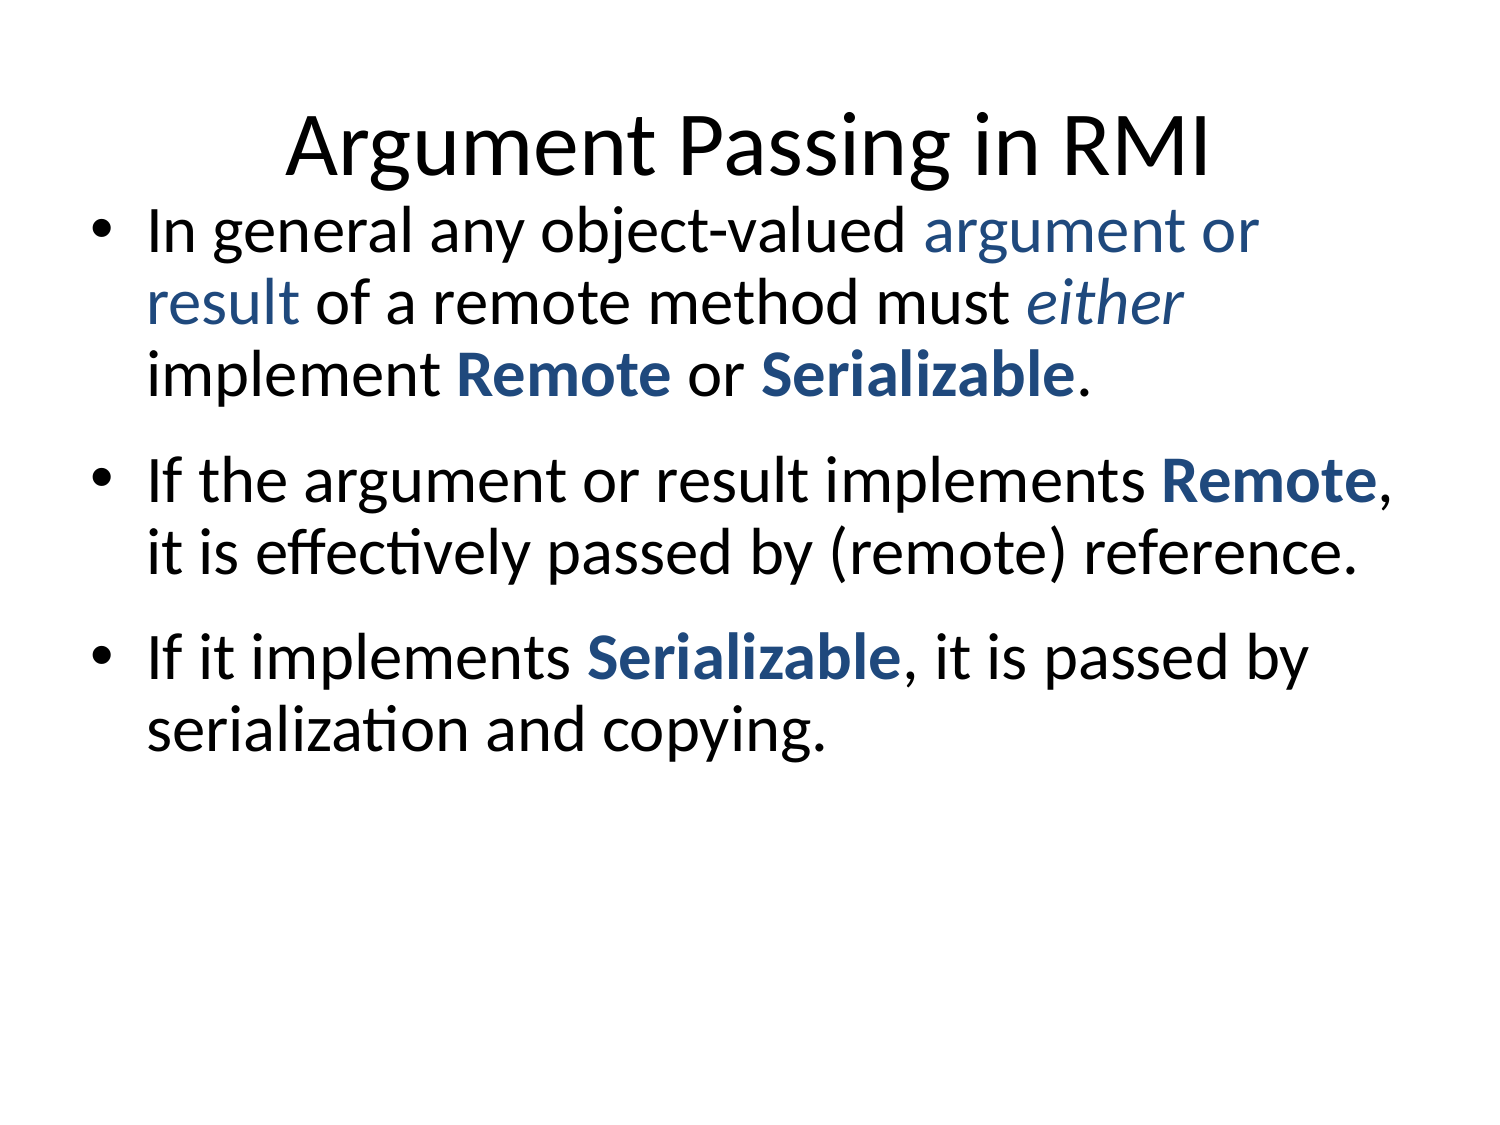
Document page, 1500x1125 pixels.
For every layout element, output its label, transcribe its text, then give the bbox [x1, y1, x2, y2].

list In general any object-valued argument or result of a remote method must either implement Remote or Serializable. If the argument or result implements Remote, it is effectively passed by (remote) reference. If it implements Serializable, it is passed by serialization and copying. [75, 187, 1413, 813]
title Argument Passing in RMI [75, 45, 1425, 233]
